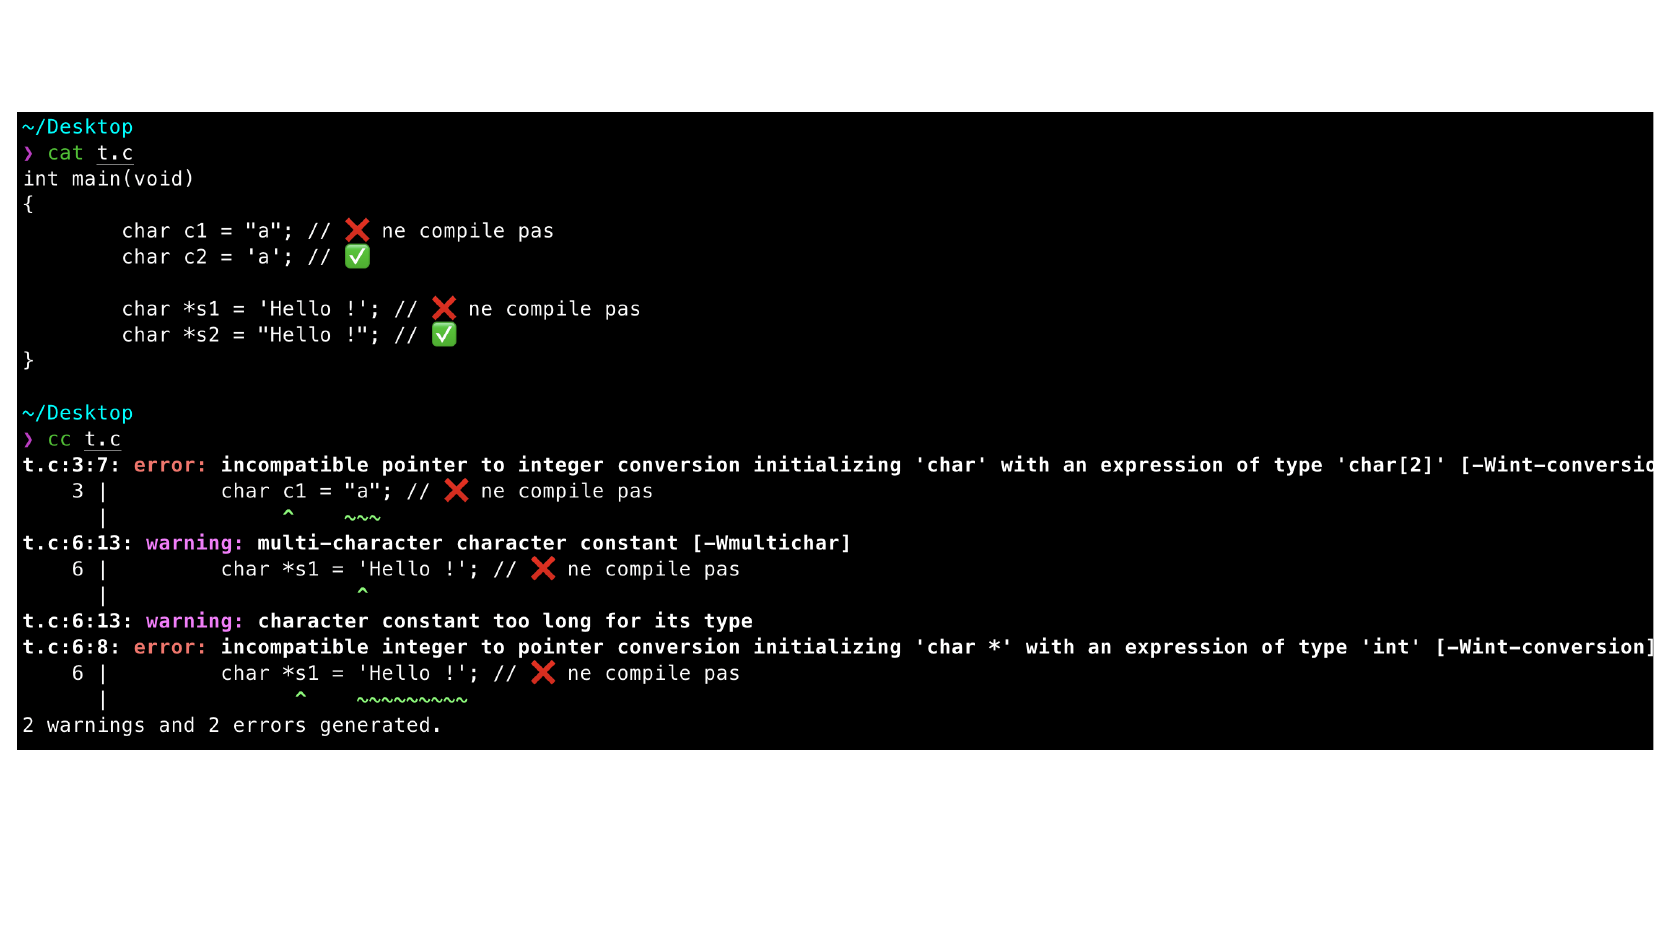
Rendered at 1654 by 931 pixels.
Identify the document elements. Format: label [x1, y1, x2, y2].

picture [17, 112, 1654, 751]
